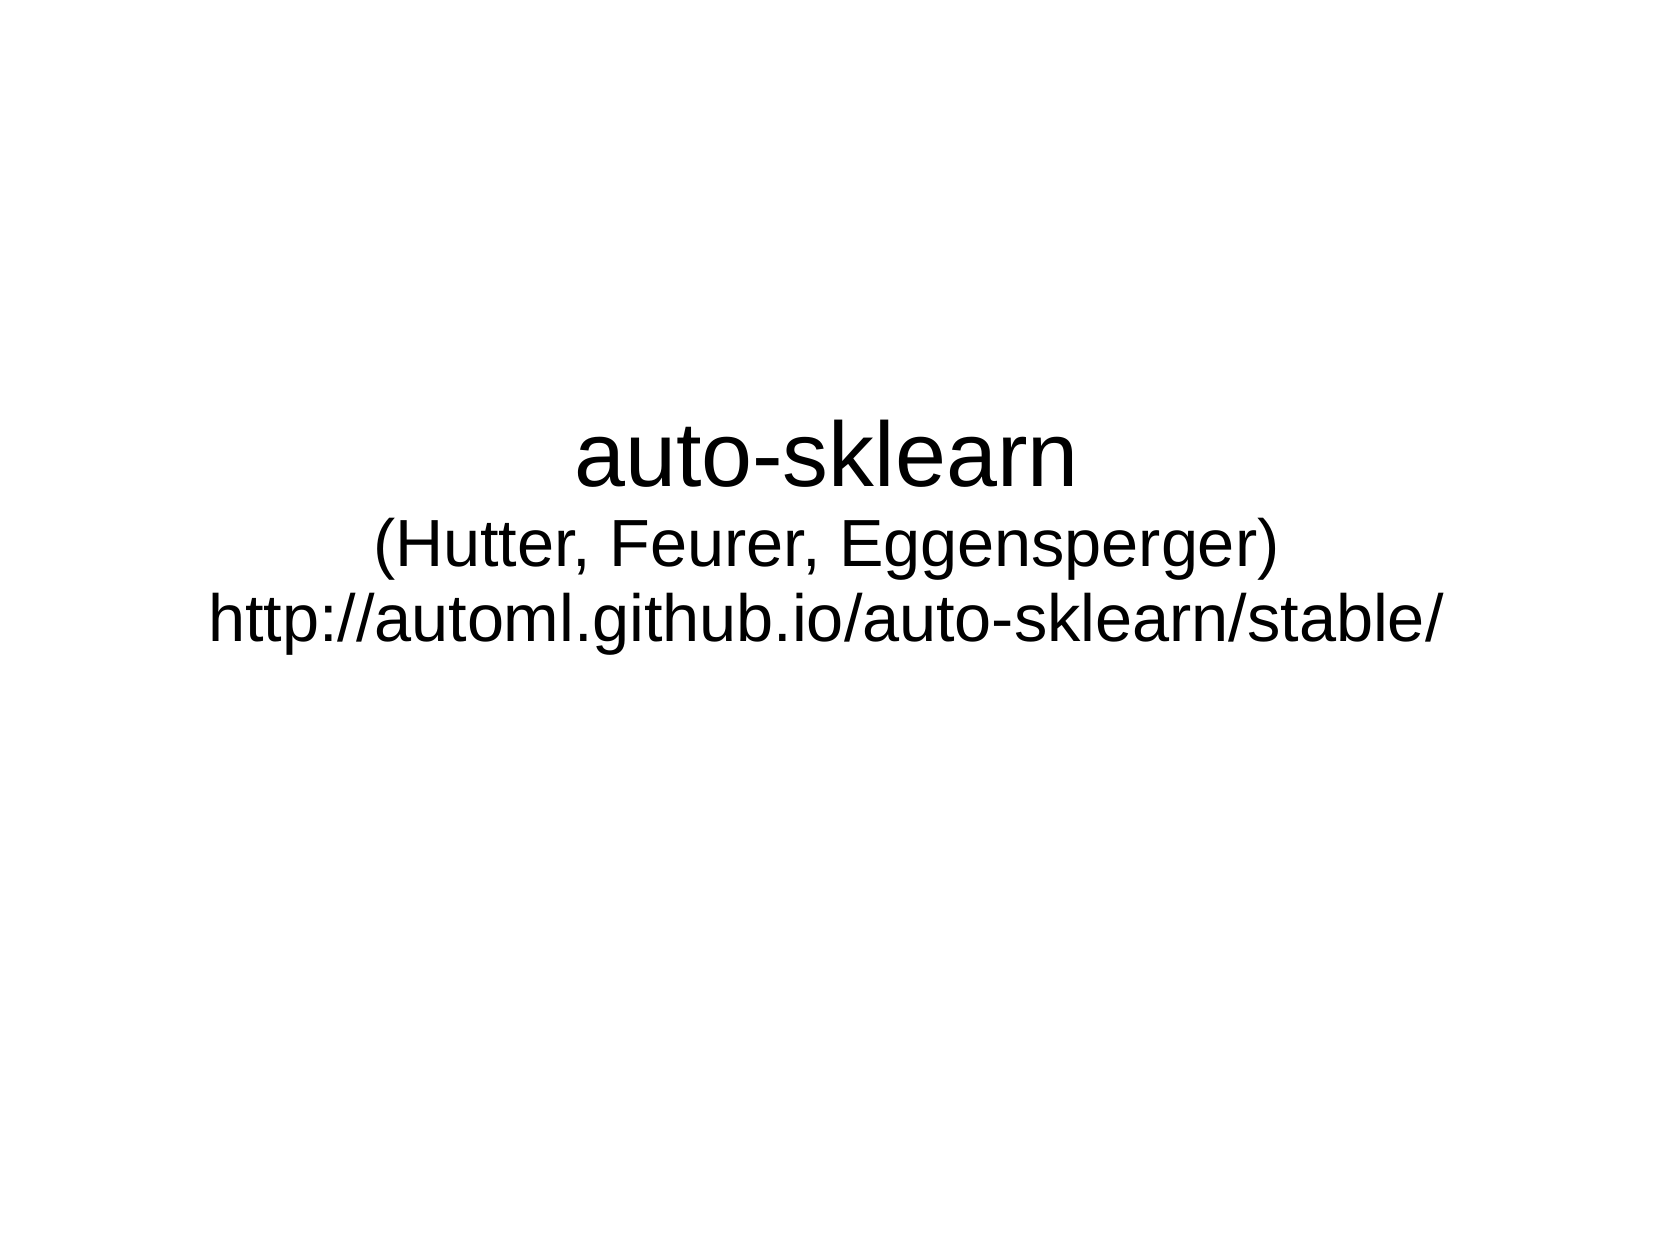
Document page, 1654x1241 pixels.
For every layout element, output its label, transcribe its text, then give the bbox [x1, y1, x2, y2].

subtitle auto-sklearn (Hutter, Feurer, Eggensperger) http://automl.github.io/auto-sklearn/stable/ [82, 49, 1571, 1010]
